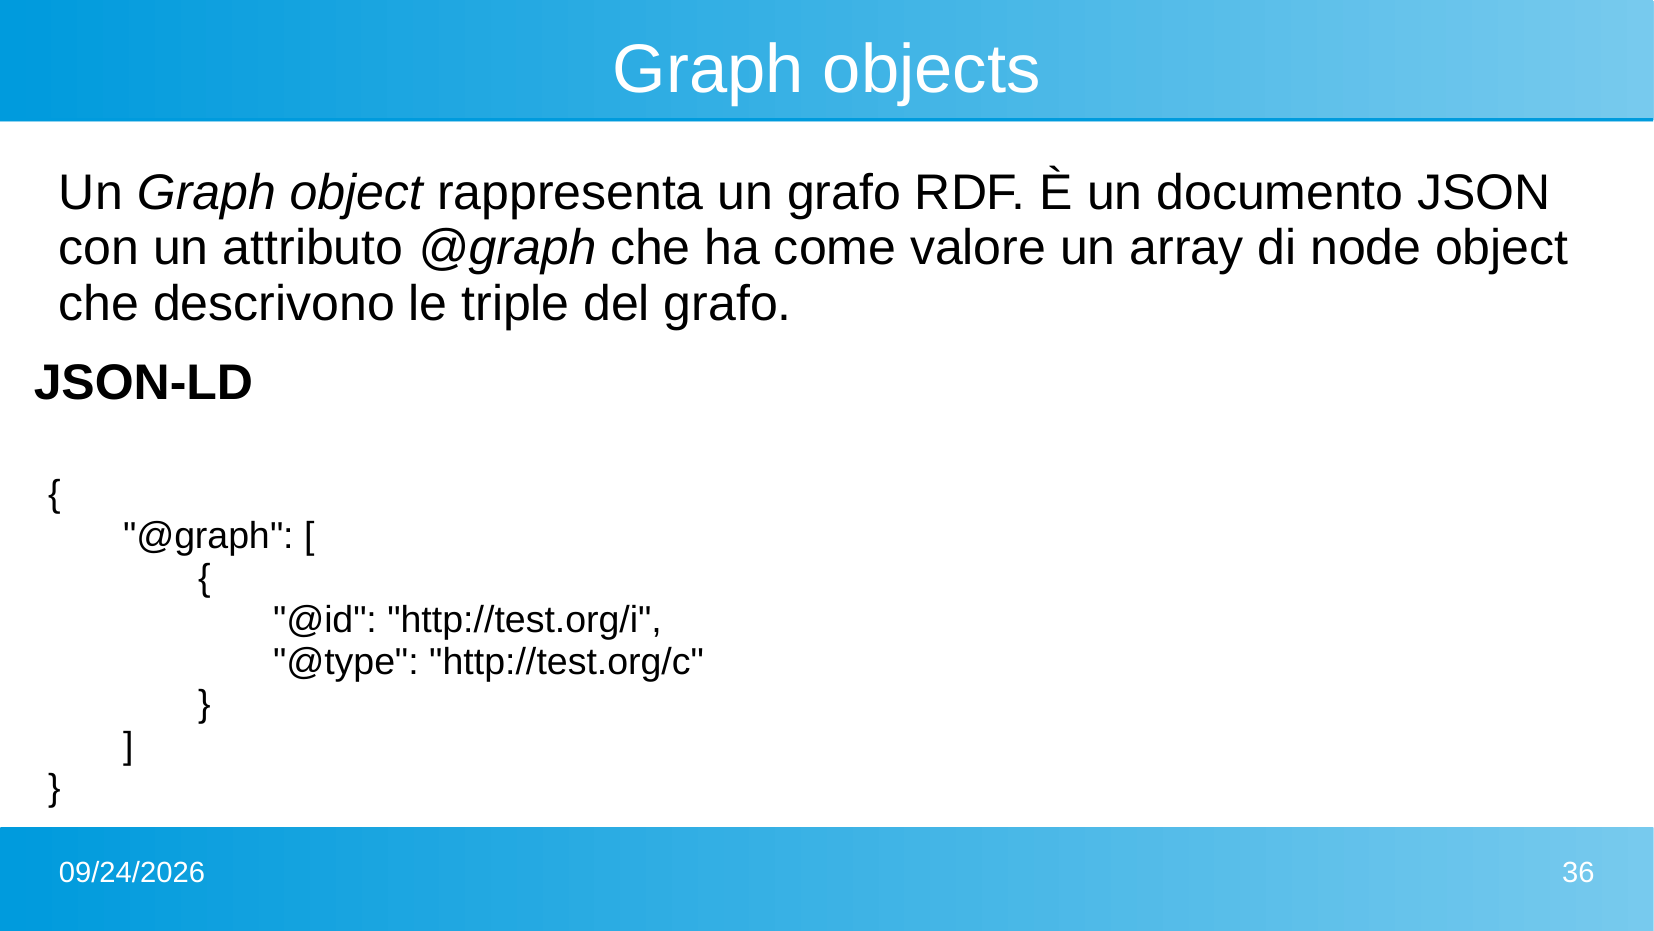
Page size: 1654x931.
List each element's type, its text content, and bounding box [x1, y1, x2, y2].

title Graph objects [59, 29, 1595, 108]
text_box { "@graph": [ { "@id": "http://test.org/i", "@type": "http://test.org/c" } ] } [33, 465, 1571, 816]
list Un Graph object rappresenta un grafo RDF. È un documento JSON con un attributo @graph che ha come valore un array di node object che descrivono le triple del grafo. [59, 163, 1576, 287]
list JSON-LD [33, 354, 1625, 430]
